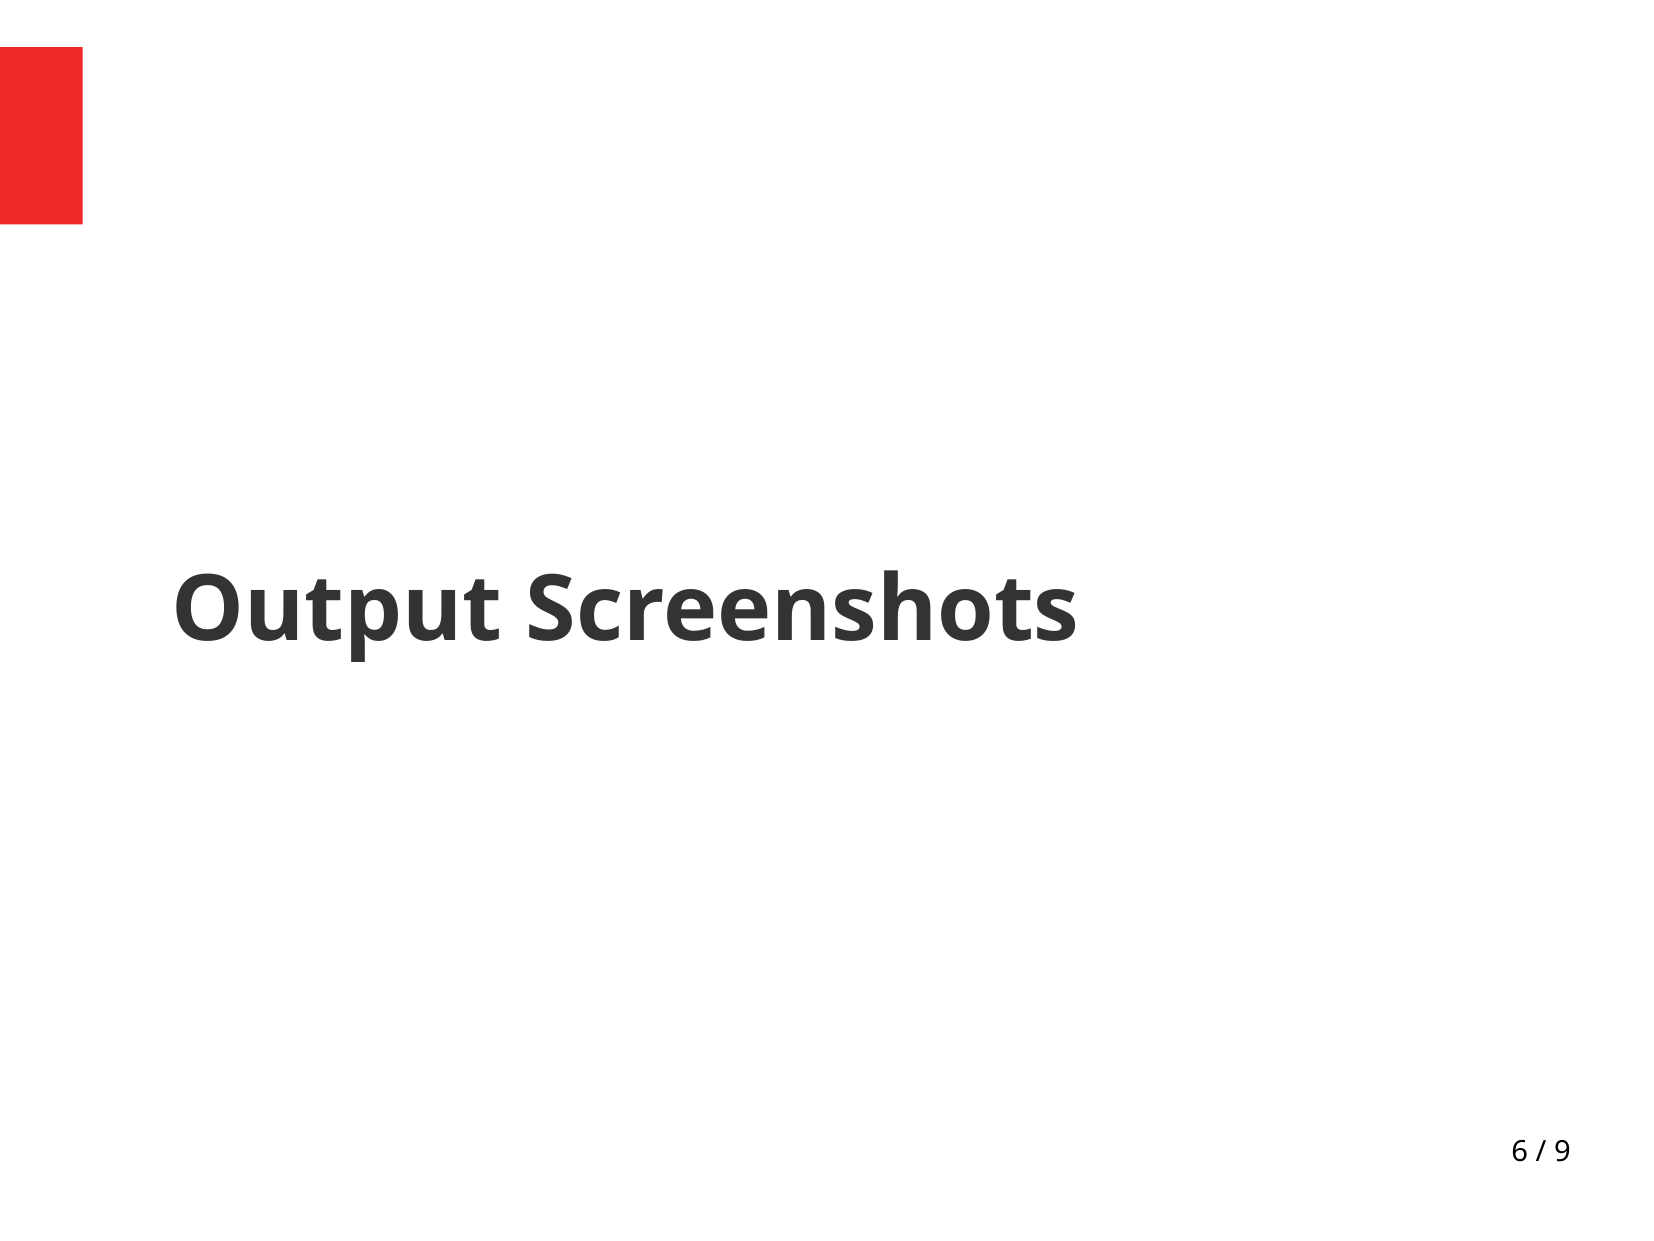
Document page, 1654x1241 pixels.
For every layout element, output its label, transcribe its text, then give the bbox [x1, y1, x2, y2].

title Output Screenshots [171, 501, 1625, 709]
